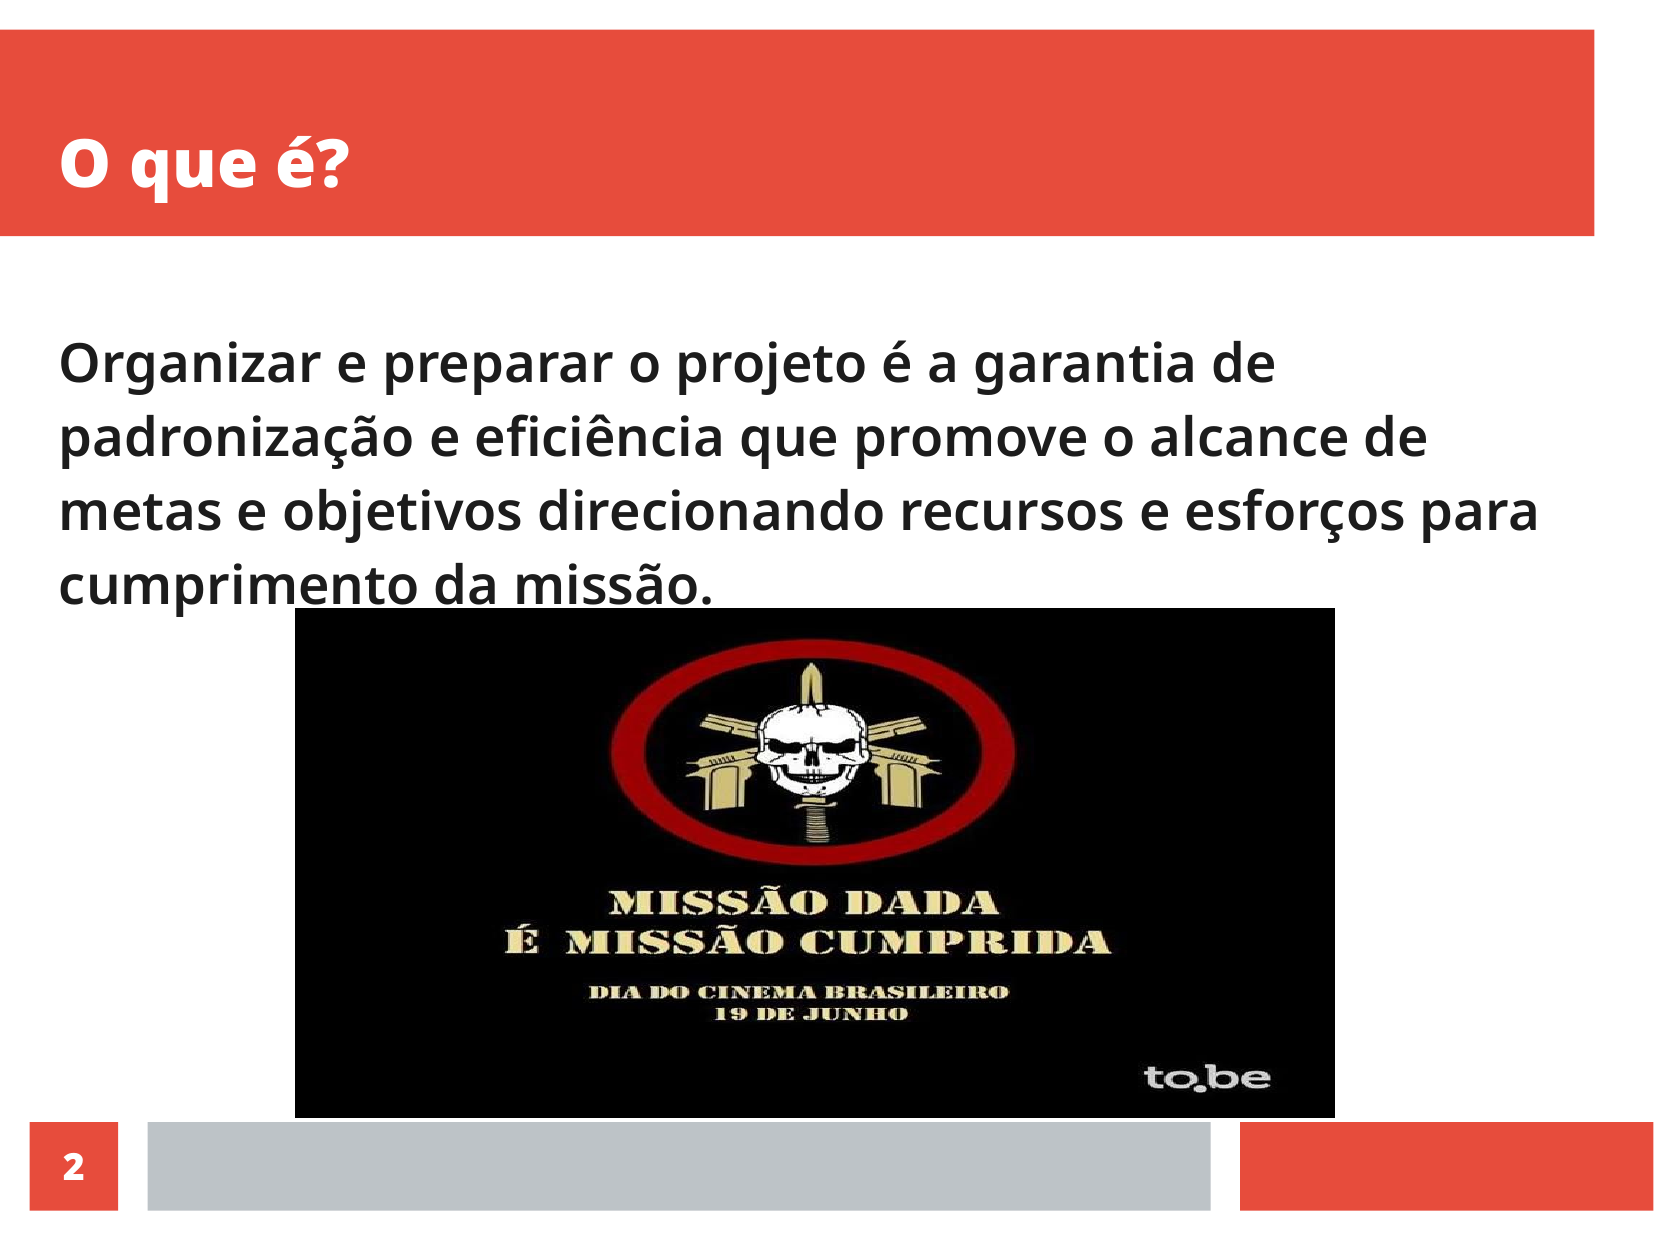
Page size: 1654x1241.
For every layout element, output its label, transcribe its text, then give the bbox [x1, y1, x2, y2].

list Organizar e preparar o projeto é a garantia de padronização e eficiência que promove o alcance de metas e objetivos direcionando recursos e esforços para cumprimento da missão. [59, 324, 1565, 1093]
title O que é? [59, 59, 1595, 207]
picture [295, 608, 1335, 1118]
